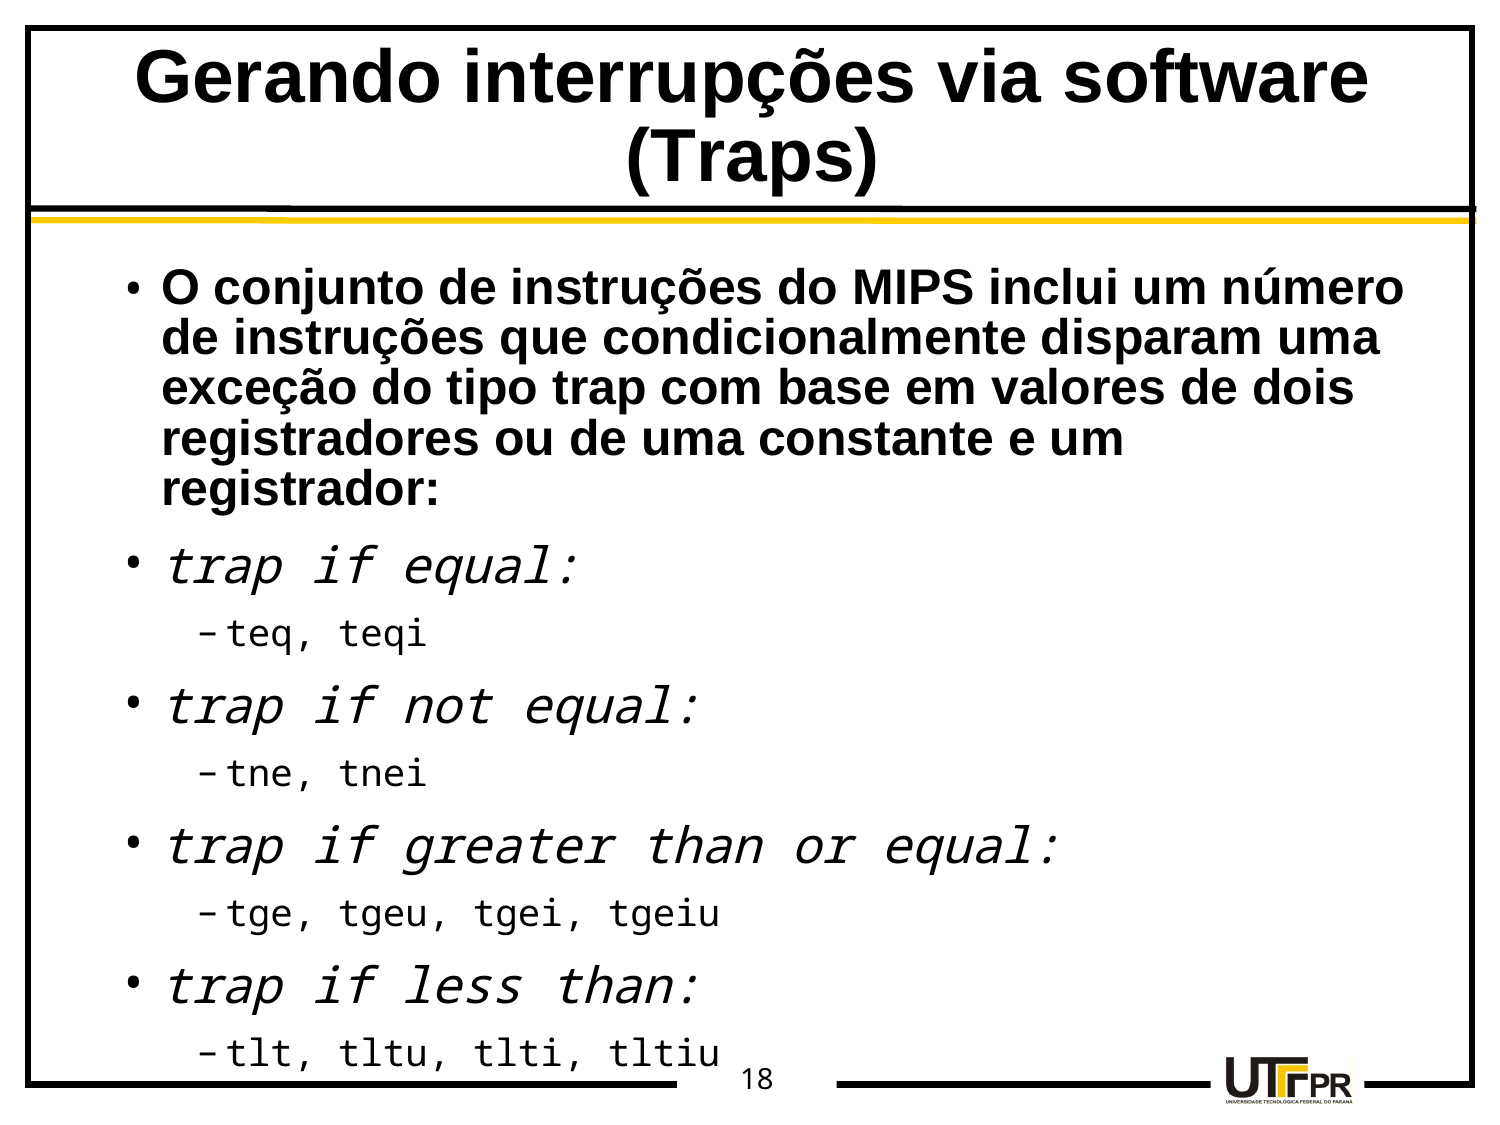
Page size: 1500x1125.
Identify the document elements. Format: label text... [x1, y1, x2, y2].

picture [1225, 1057, 1353, 1104]
list O conjunto de instruções do MIPS inclui um número de instruções que condicionalmente disparam uma exceção do tipo trap com base em valores de dois registradores ou de uma constante e um registrador: trap if equal: teq, teqi trap if not equal: tne, tnei trap if greater than or equal: tge, tgeu, tgei, tgeiu trap if less than: tlt, tltu, tlti, tltiu [72, 257, 1428, 1027]
title Gerando interrupções via software (Traps) [29, 28, 1477, 208]
